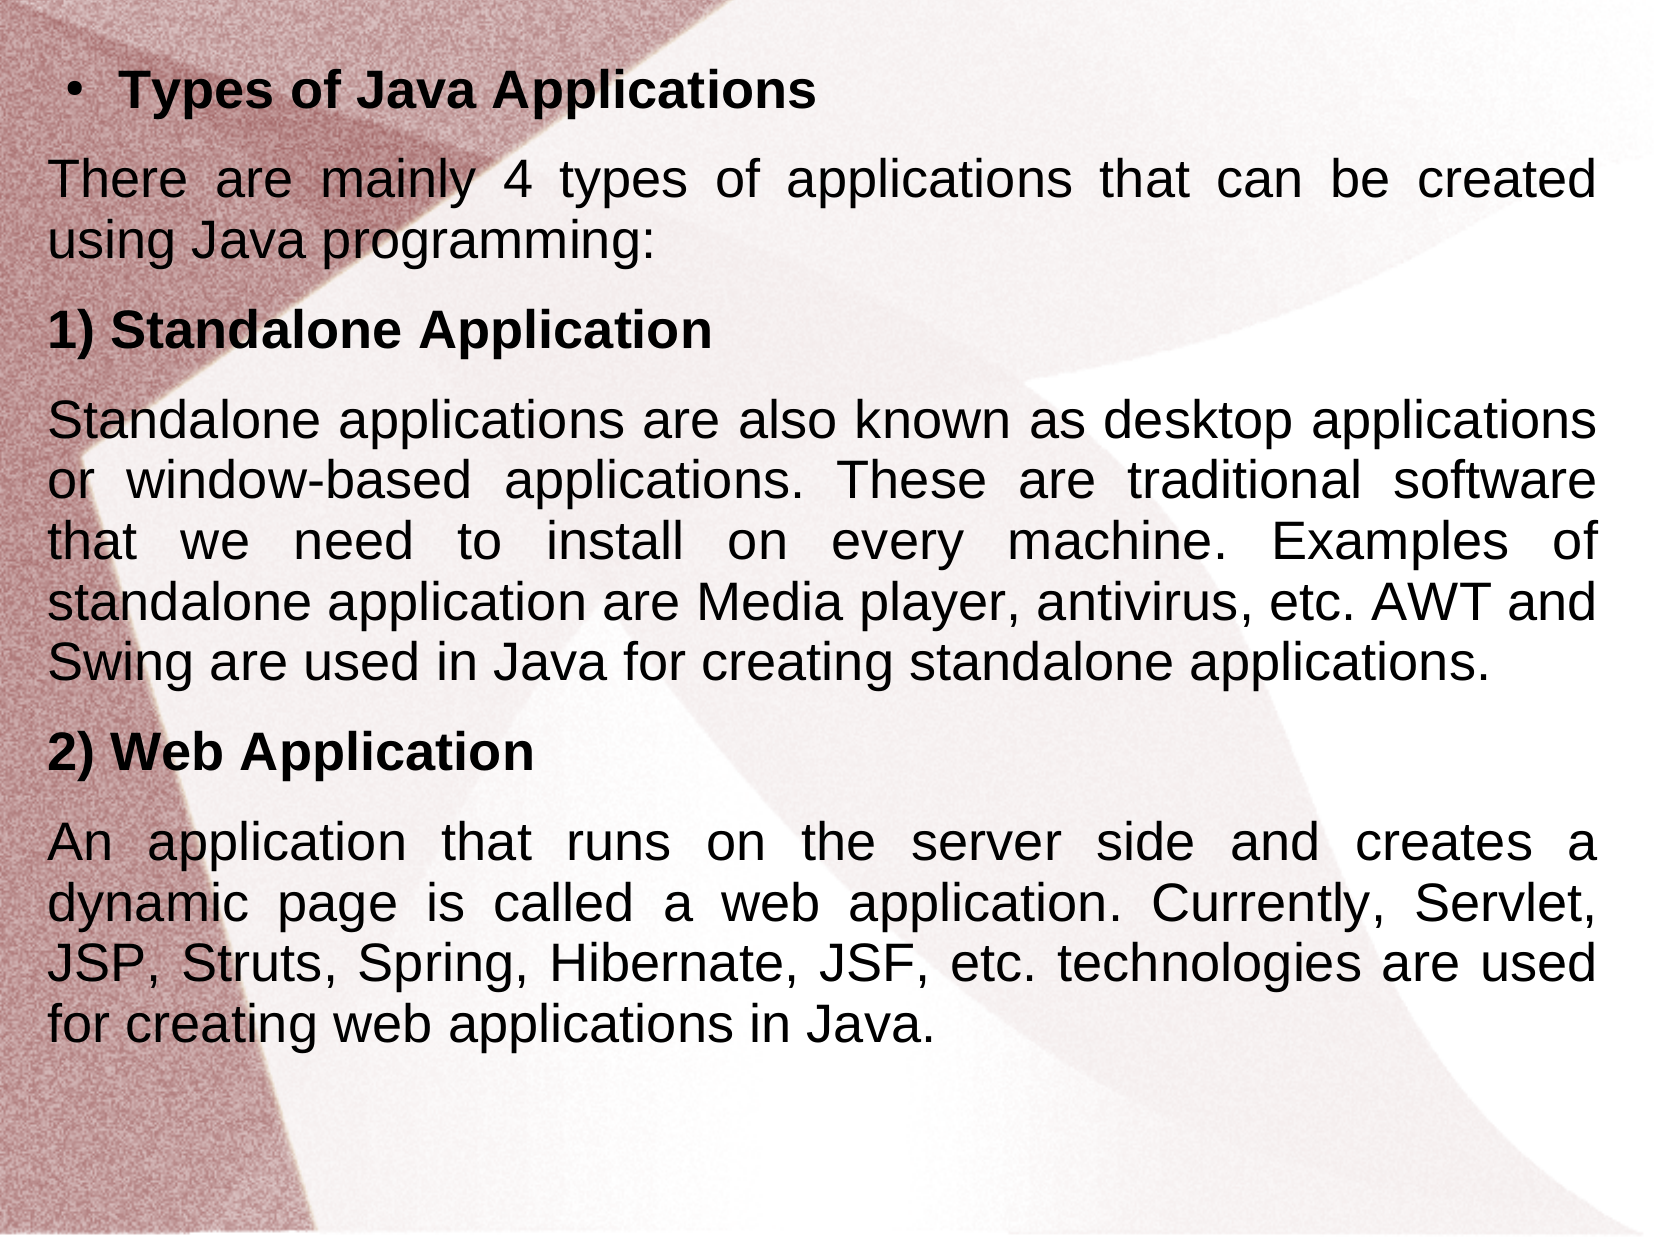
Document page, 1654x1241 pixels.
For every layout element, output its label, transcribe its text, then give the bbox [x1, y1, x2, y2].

list Types of Java Applications There are mainly 4 types of applications that can be created using Java programming: 1) Standalone Application Standalone applications are also known as desktop applications or window-based applications. These are traditional software that we need to install on every machine. Examples of standalone application are Media player, antivirus, etc. AWT and Swing are used in Java for creating standalone applications. 2) Web Application An application that runs on the server side and creates a dynamic page is called a web application. Currently, Servlet, JSP, Struts, Spring, Hibernate, JSF, etc. technologies are used for creating web applications in Java. [47, 59, 1601, 1193]
picture [0, 0, 1654, 1241]
